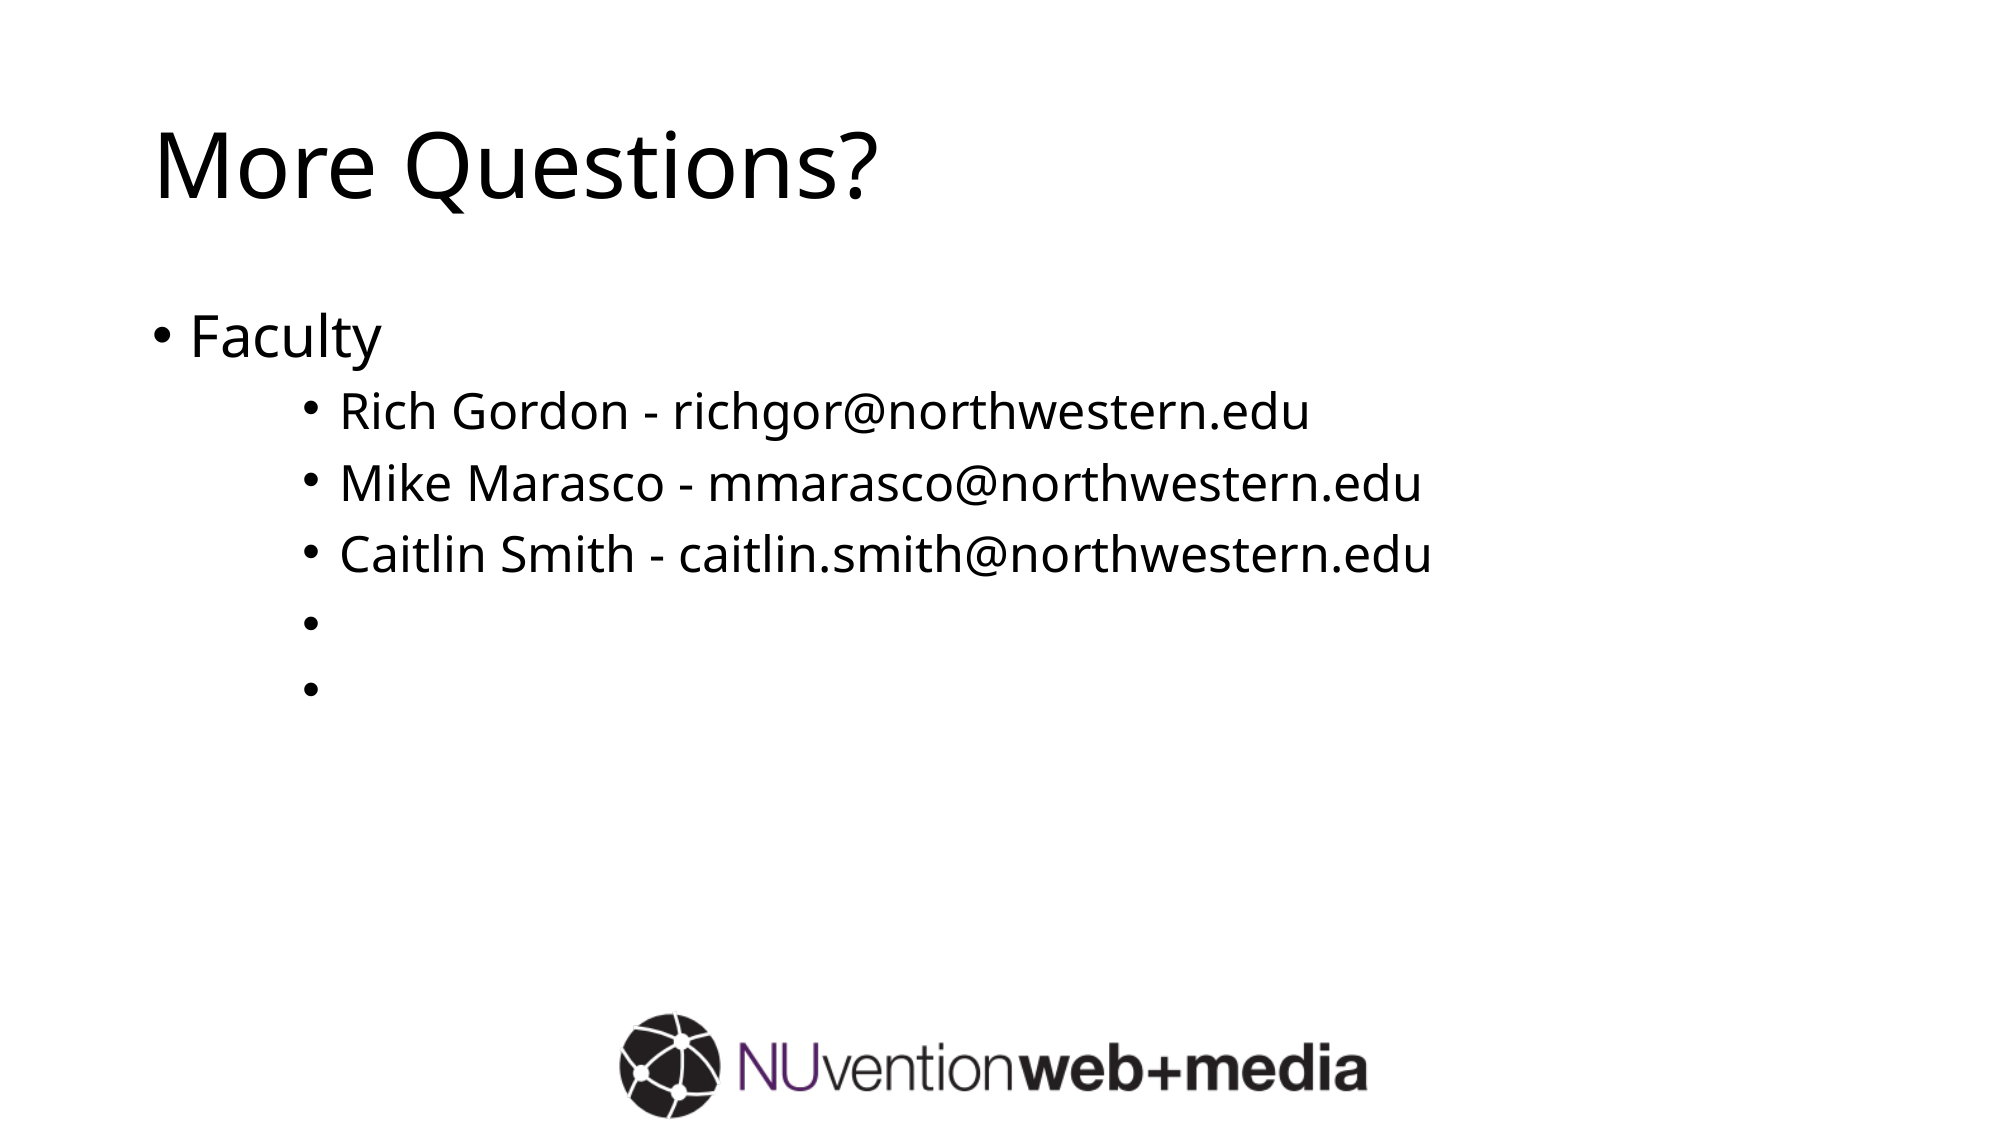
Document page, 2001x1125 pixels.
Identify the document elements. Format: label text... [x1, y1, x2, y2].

title More Questions? [137, 59, 1863, 278]
list Faculty Rich Gordon - richgor@northwestern.edu Mike Marasco - mmarasco@northwestern.edu Caitlin Smith - caitlin.smith@northwestern.edu [137, 299, 1863, 1014]
